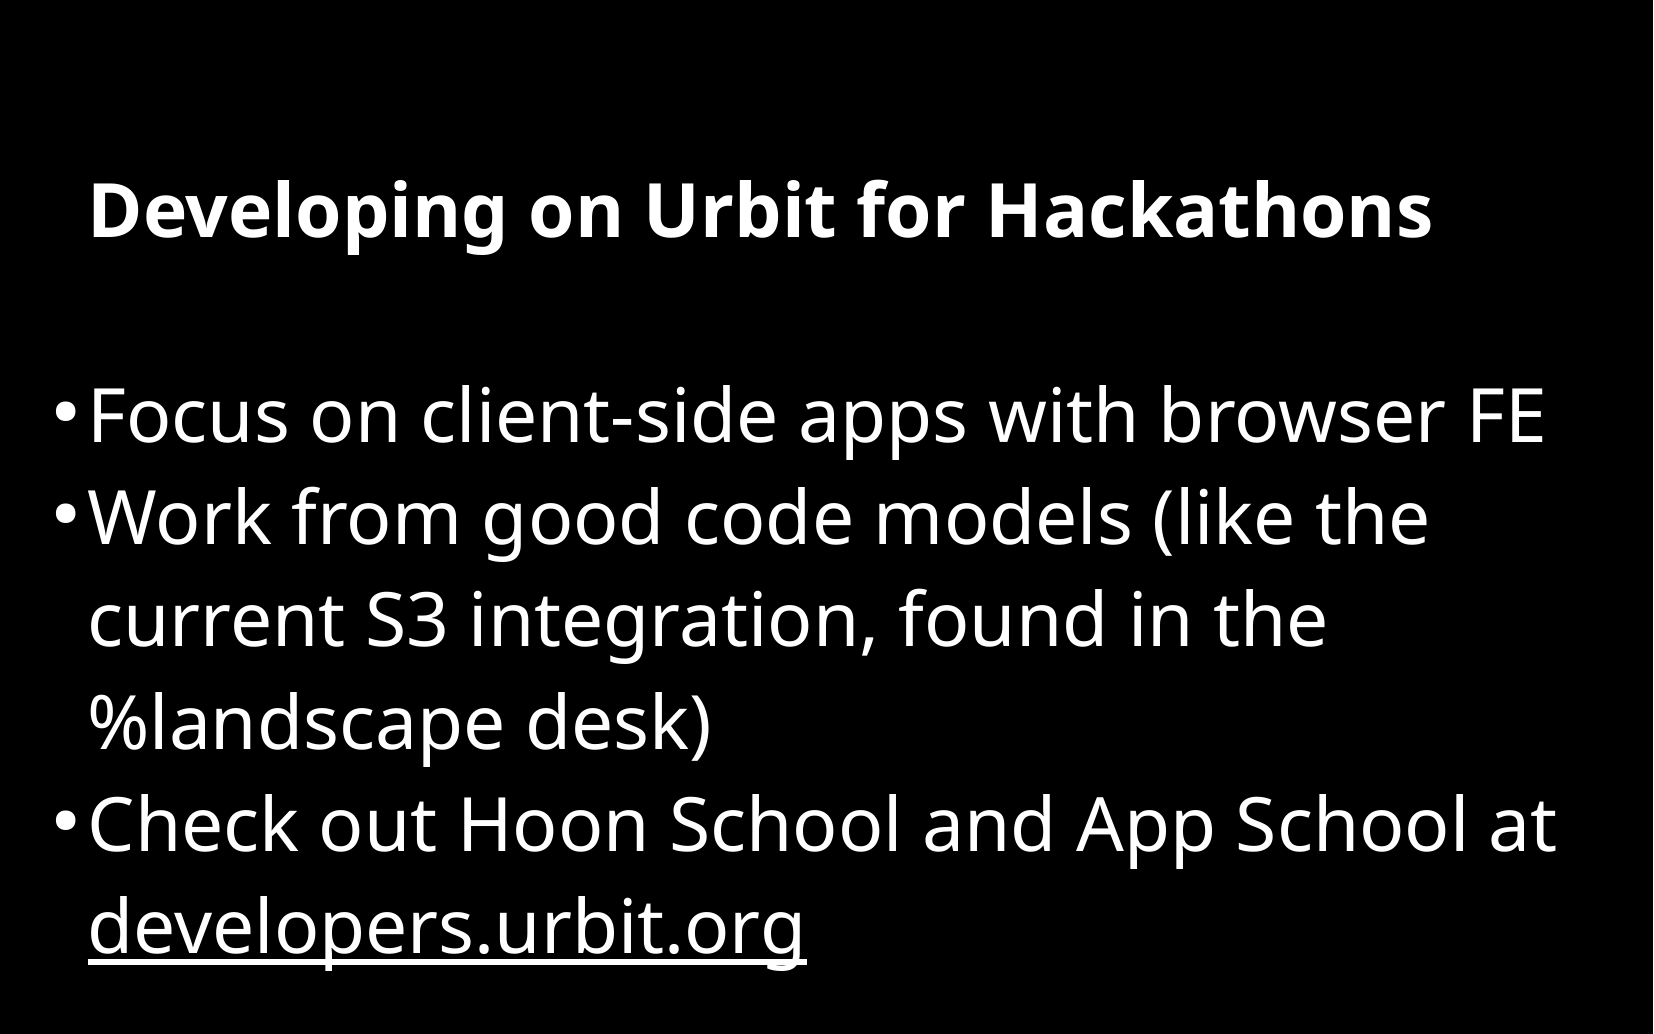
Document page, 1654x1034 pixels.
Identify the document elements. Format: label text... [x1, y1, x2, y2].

text_box Developing on Urbit for Hackathons Focus on client-side apps with browser FE Work from good code models (like the current S3 integration, found in the %landscape desk) Check out Hoon School and App School at developers.urbit.org Discord: ~lagrev-nocfep#3061 Twitter: @sigilante Urbit: ~lagrev-nocfep [37, 150, 1634, 951]
